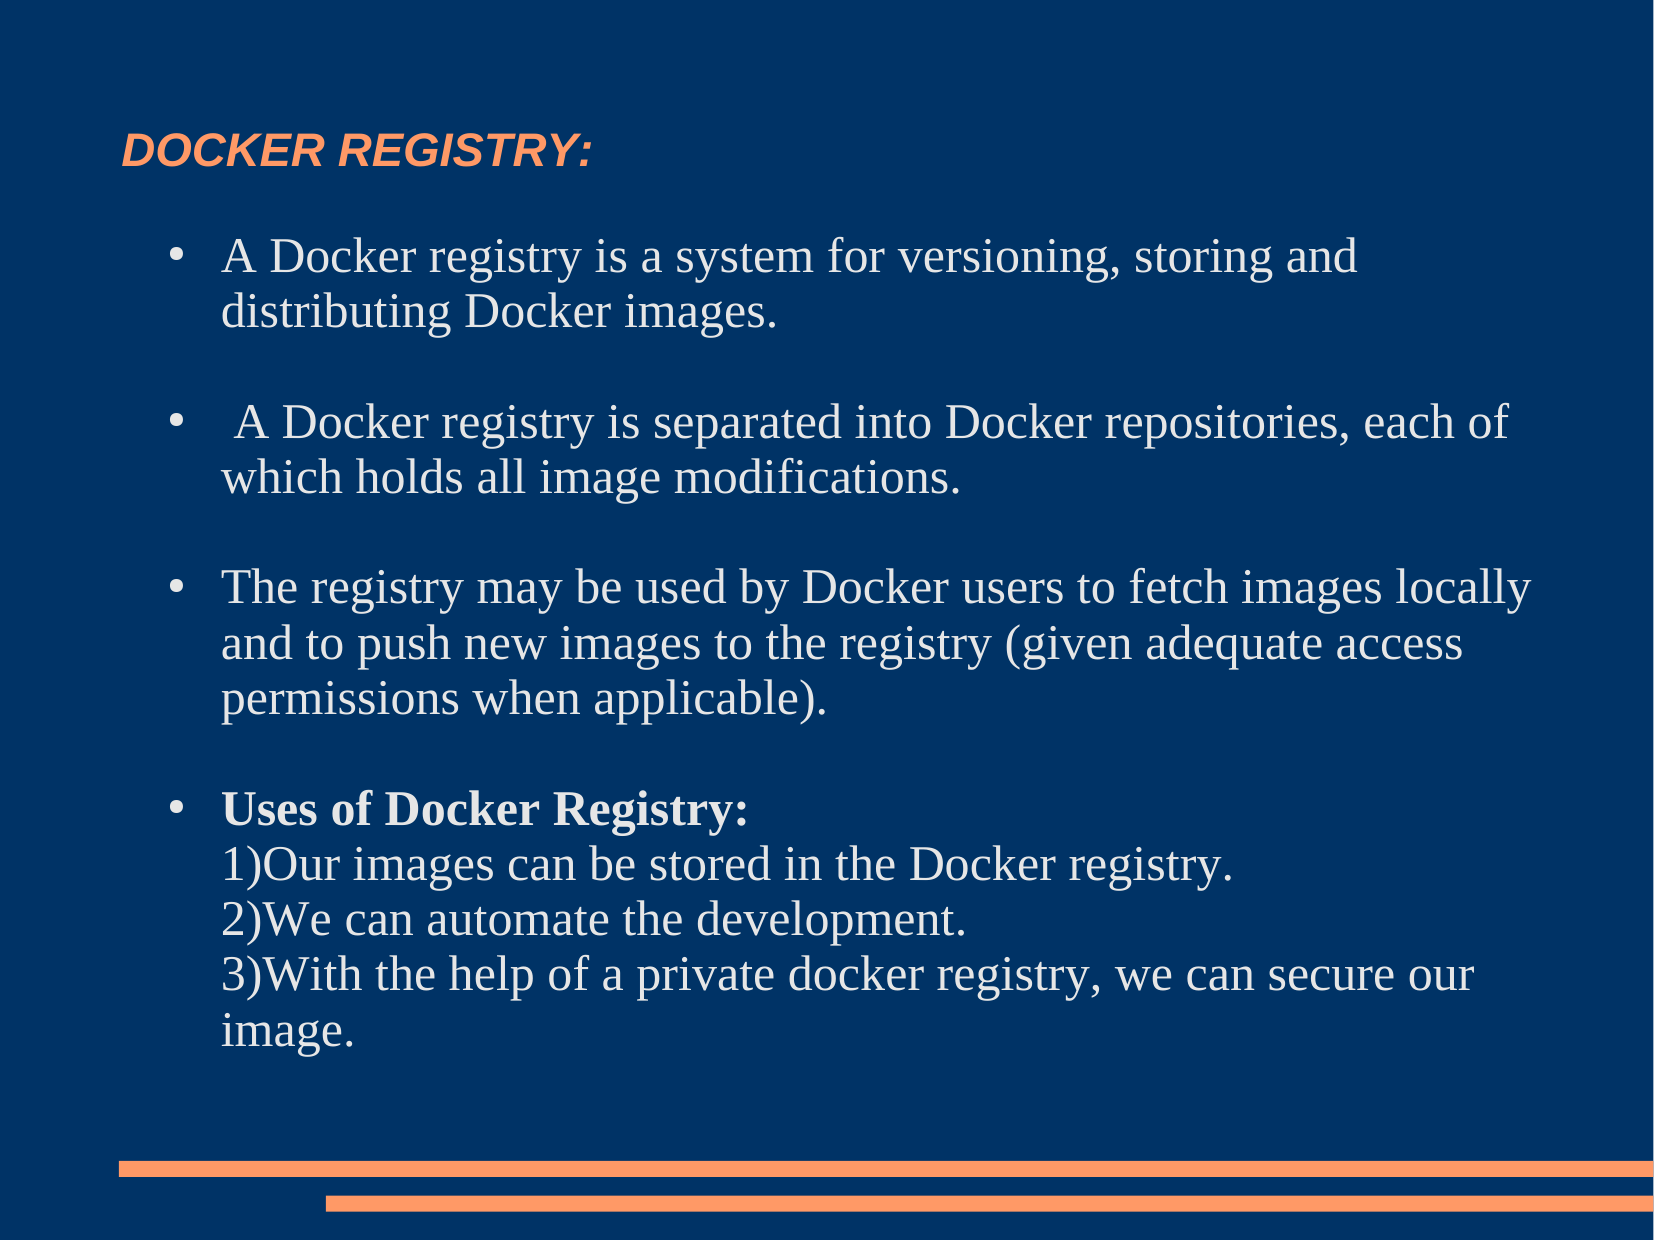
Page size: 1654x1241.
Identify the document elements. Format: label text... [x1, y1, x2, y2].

title DOCKER REGISTRY: [121, 46, 1534, 254]
list A Docker registry is a system for versioning, storing and distributing Docker images. A Docker registry is separated into Docker repositories, each of which holds all image modifications. The registry may be used by Docker users to fetch images locally and to push new images to the registry (given adequate access permissions when applicable). Uses of Docker Registry: 1)Our images can be stored in the Docker registry. 2)We can automate the development. 3)With the help of a private docker registry, we can secure our image. [150, 227, 1590, 1129]
